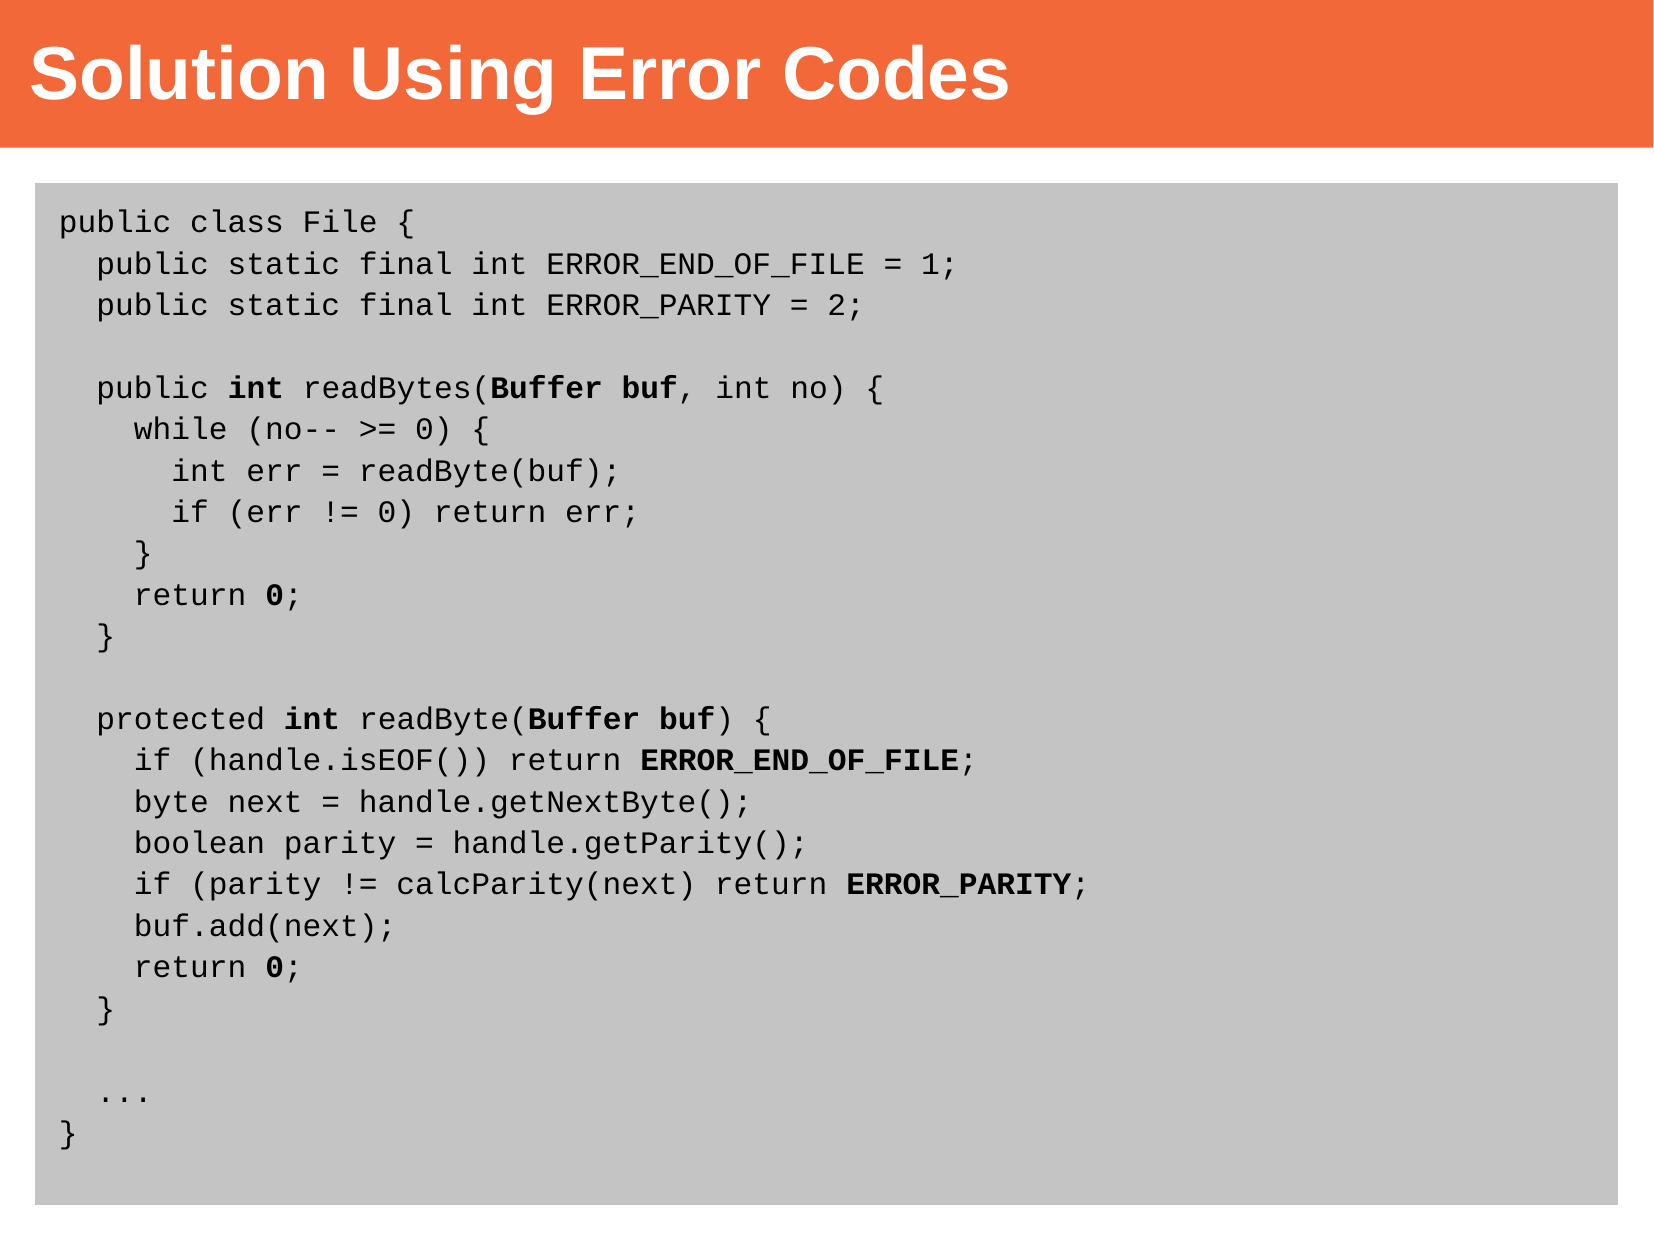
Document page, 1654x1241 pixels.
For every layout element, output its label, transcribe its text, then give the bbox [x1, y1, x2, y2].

title Solution Using Error Codes [0, 0, 1654, 148]
list public class File { public static final int ERROR_END_OF_FILE = 1; public static final int ERROR_PARITY = 2; public int readBytes(Buffer buf, int no) { while (no-- >= 0) { int err = readByte(buf); if (err != 0) return err; } return 0; } protected int readByte(Buffer buf) { if (handle.isEOF()) return ERROR_END_OF_FILE; byte next = handle.getNextByte(); boolean parity = handle.getParity(); if (parity != calcParity(next) return ERROR_PARITY; buf.add(next); return 0; } ... } [29, 177, 1625, 1211]
